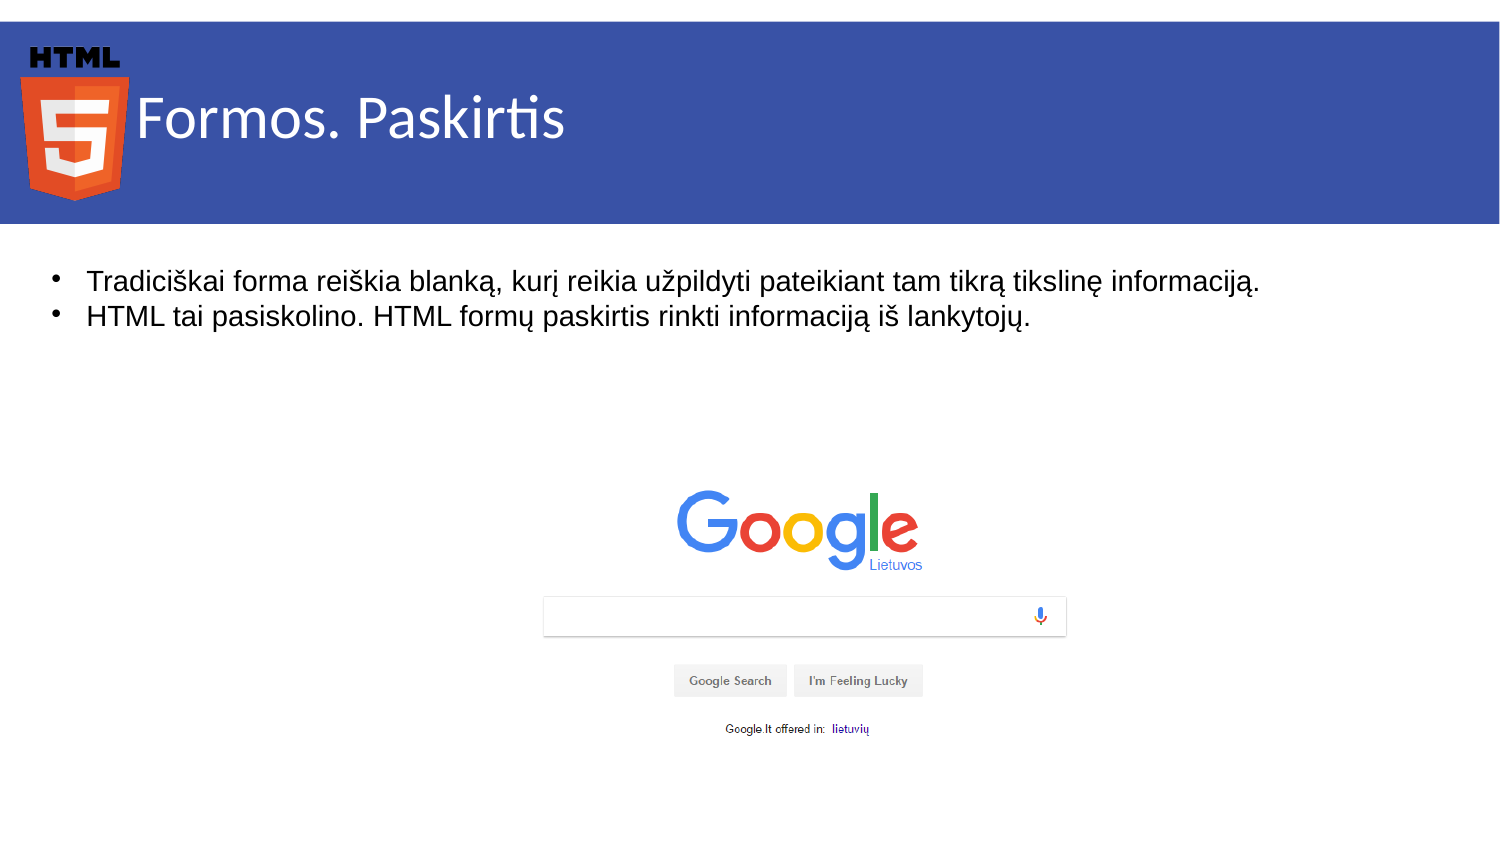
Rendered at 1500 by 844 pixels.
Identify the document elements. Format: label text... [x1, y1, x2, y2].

text_box Formos. Paskirtis [122, 72, 1500, 167]
text_box Tradiciškai forma reiškia blanką, kurį reikia užpildyti pateikiant tam tikrą tikslinę informaciją. HTML tai pasiskolino. HTML formų paskirtis rinkti informaciją iš lankytojų. [36, 247, 1389, 789]
picture [366, 354, 1229, 815]
picture [20, 46, 130, 201]
